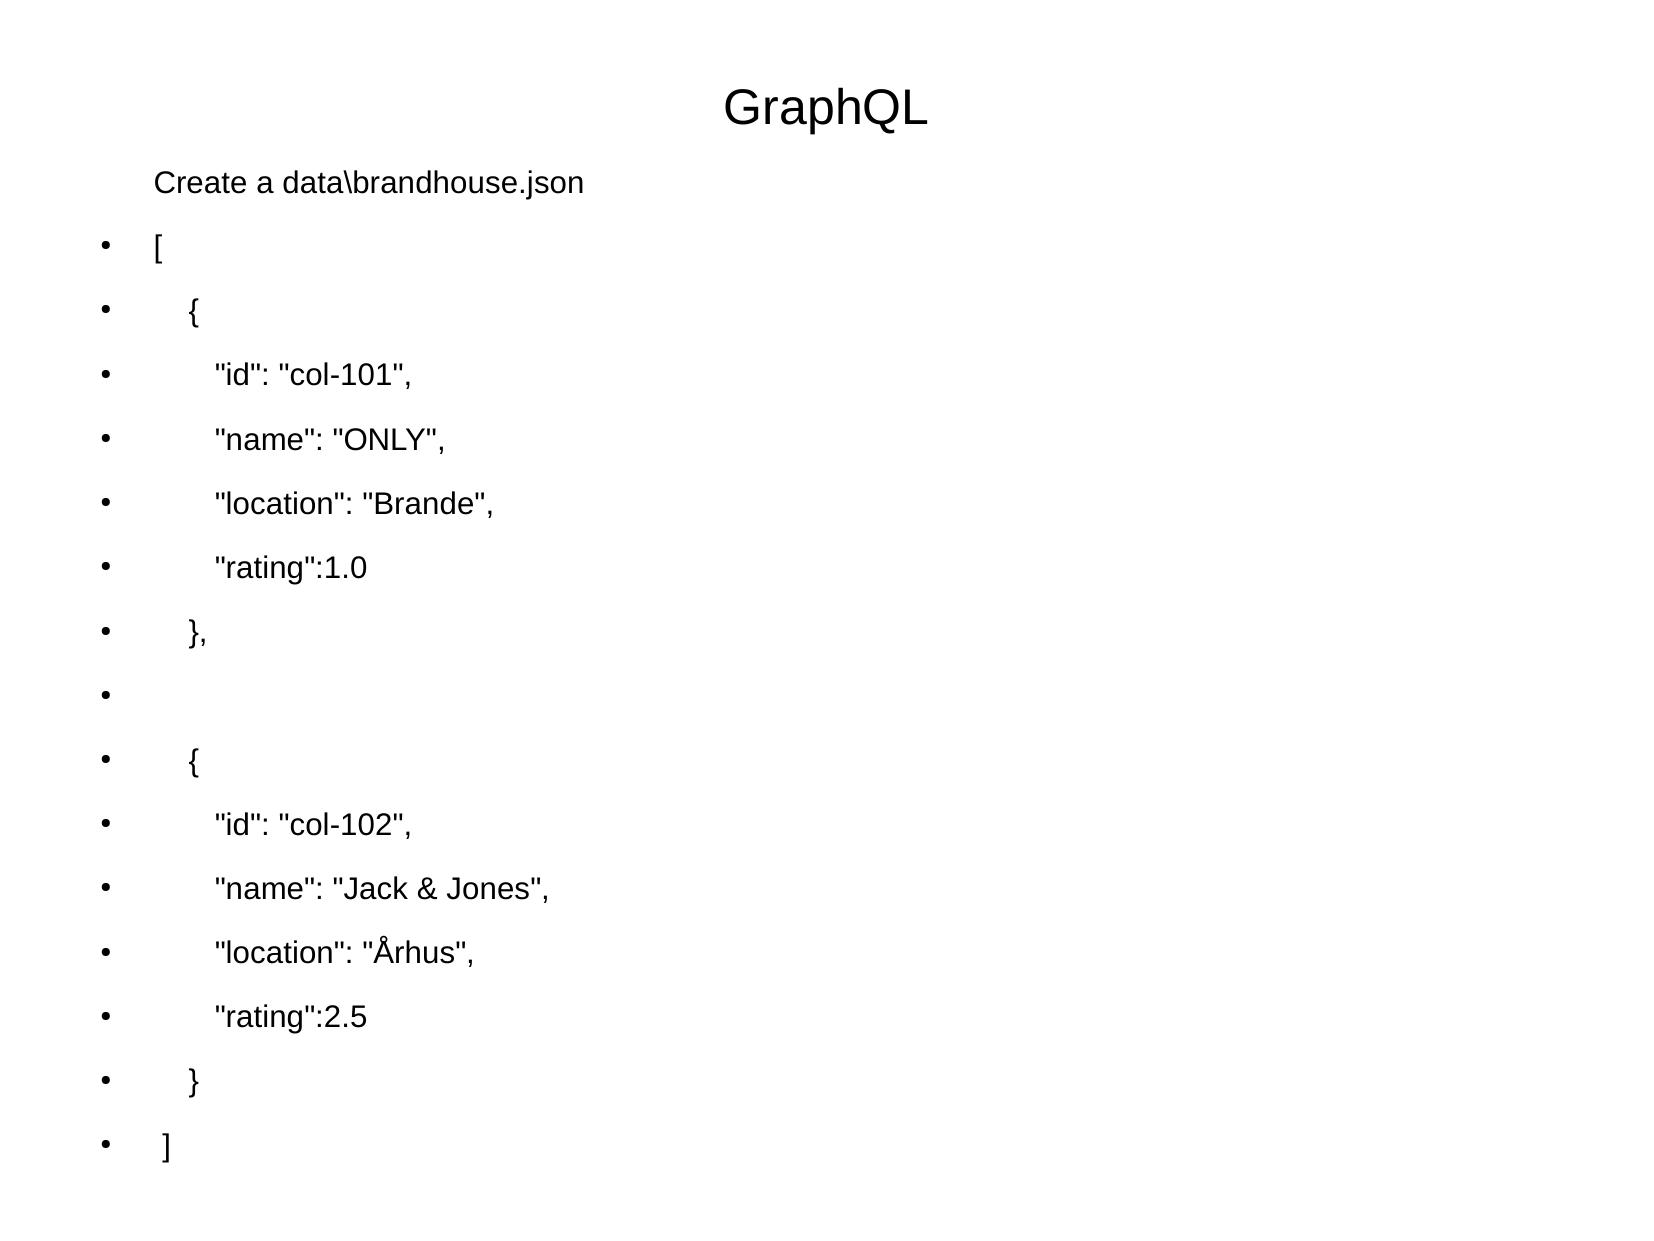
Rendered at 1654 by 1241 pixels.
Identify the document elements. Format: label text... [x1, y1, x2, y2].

title GraphQL [82, 49, 1571, 165]
list Create a data\brandhouse.json [ { "id": "col-101", "name": "ONLY", "location": "Brande", "rating":1.0 }, { "id": "col-102", "name": "Jack & Jones", "location": "Århus", "rating":2.5 } ] [82, 165, 1571, 1227]
